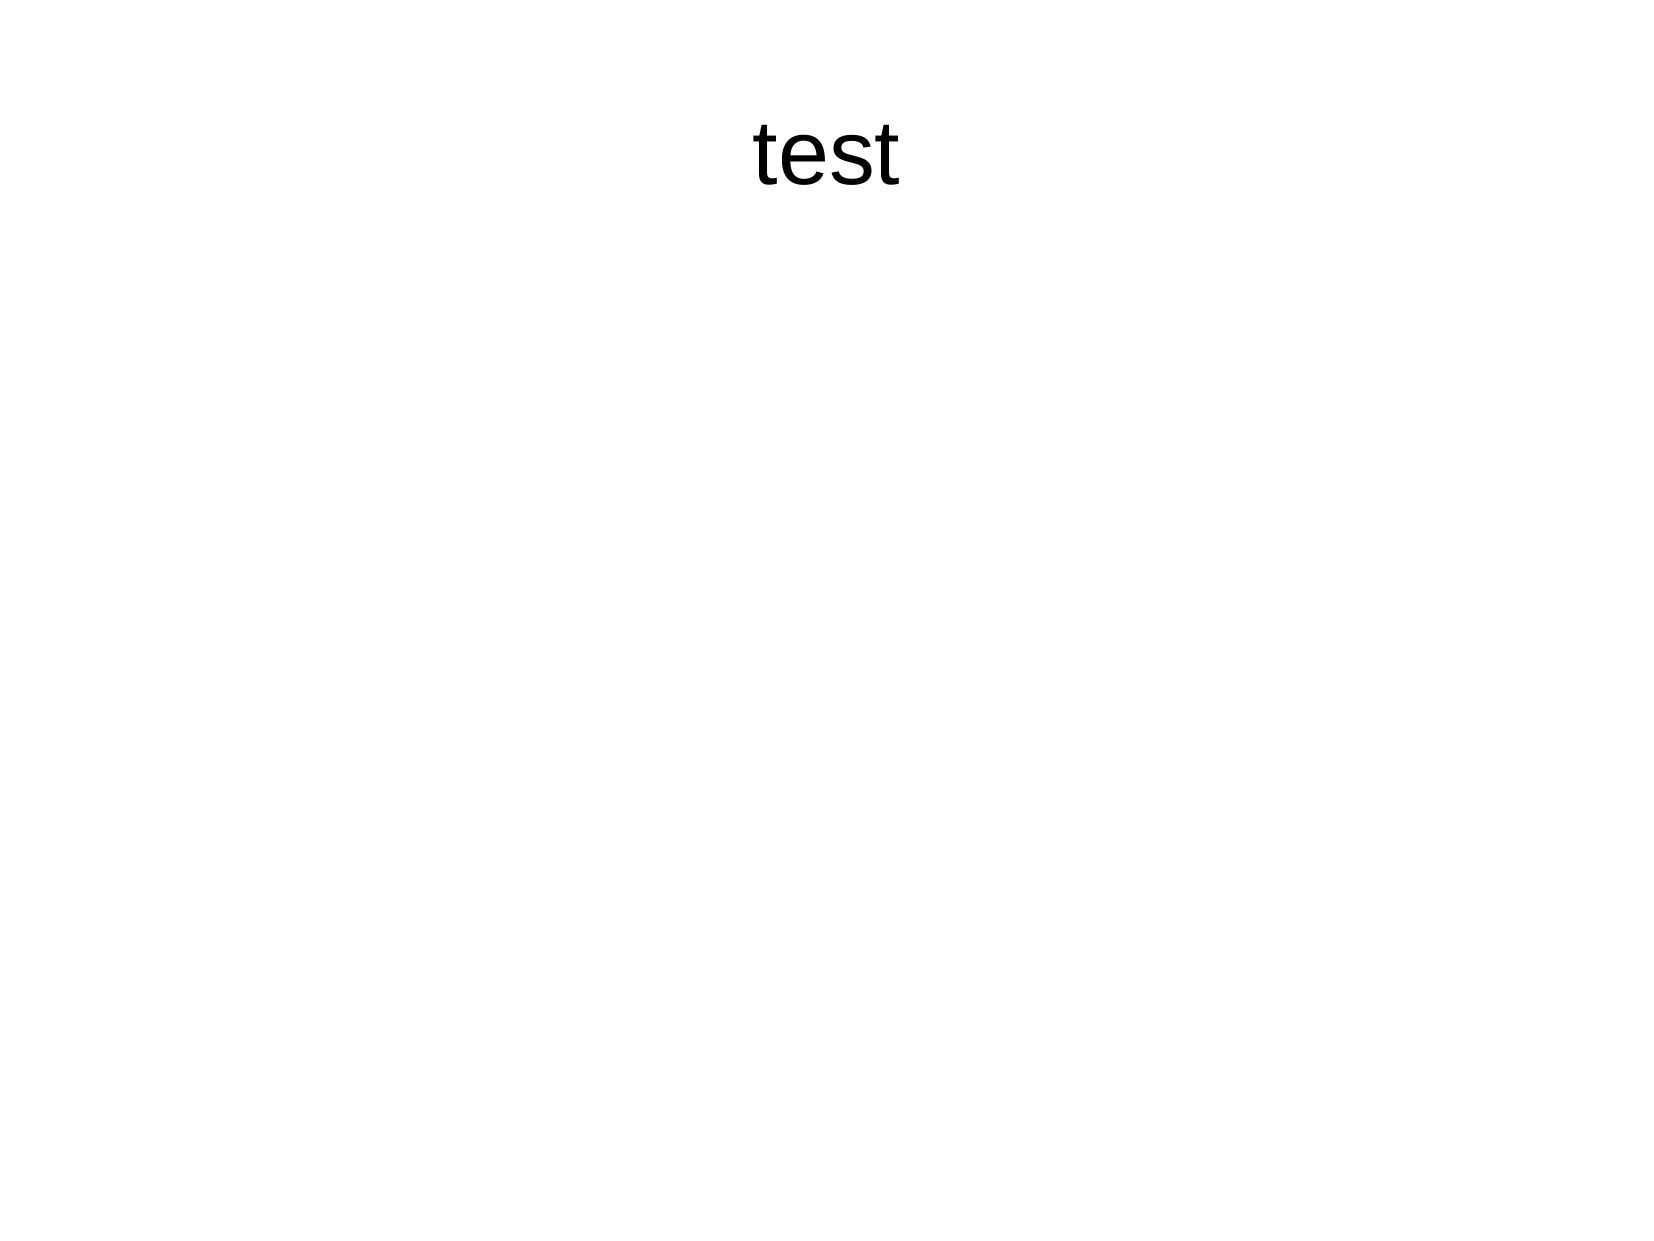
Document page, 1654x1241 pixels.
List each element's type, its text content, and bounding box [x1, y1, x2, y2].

title test [82, 49, 1571, 257]
